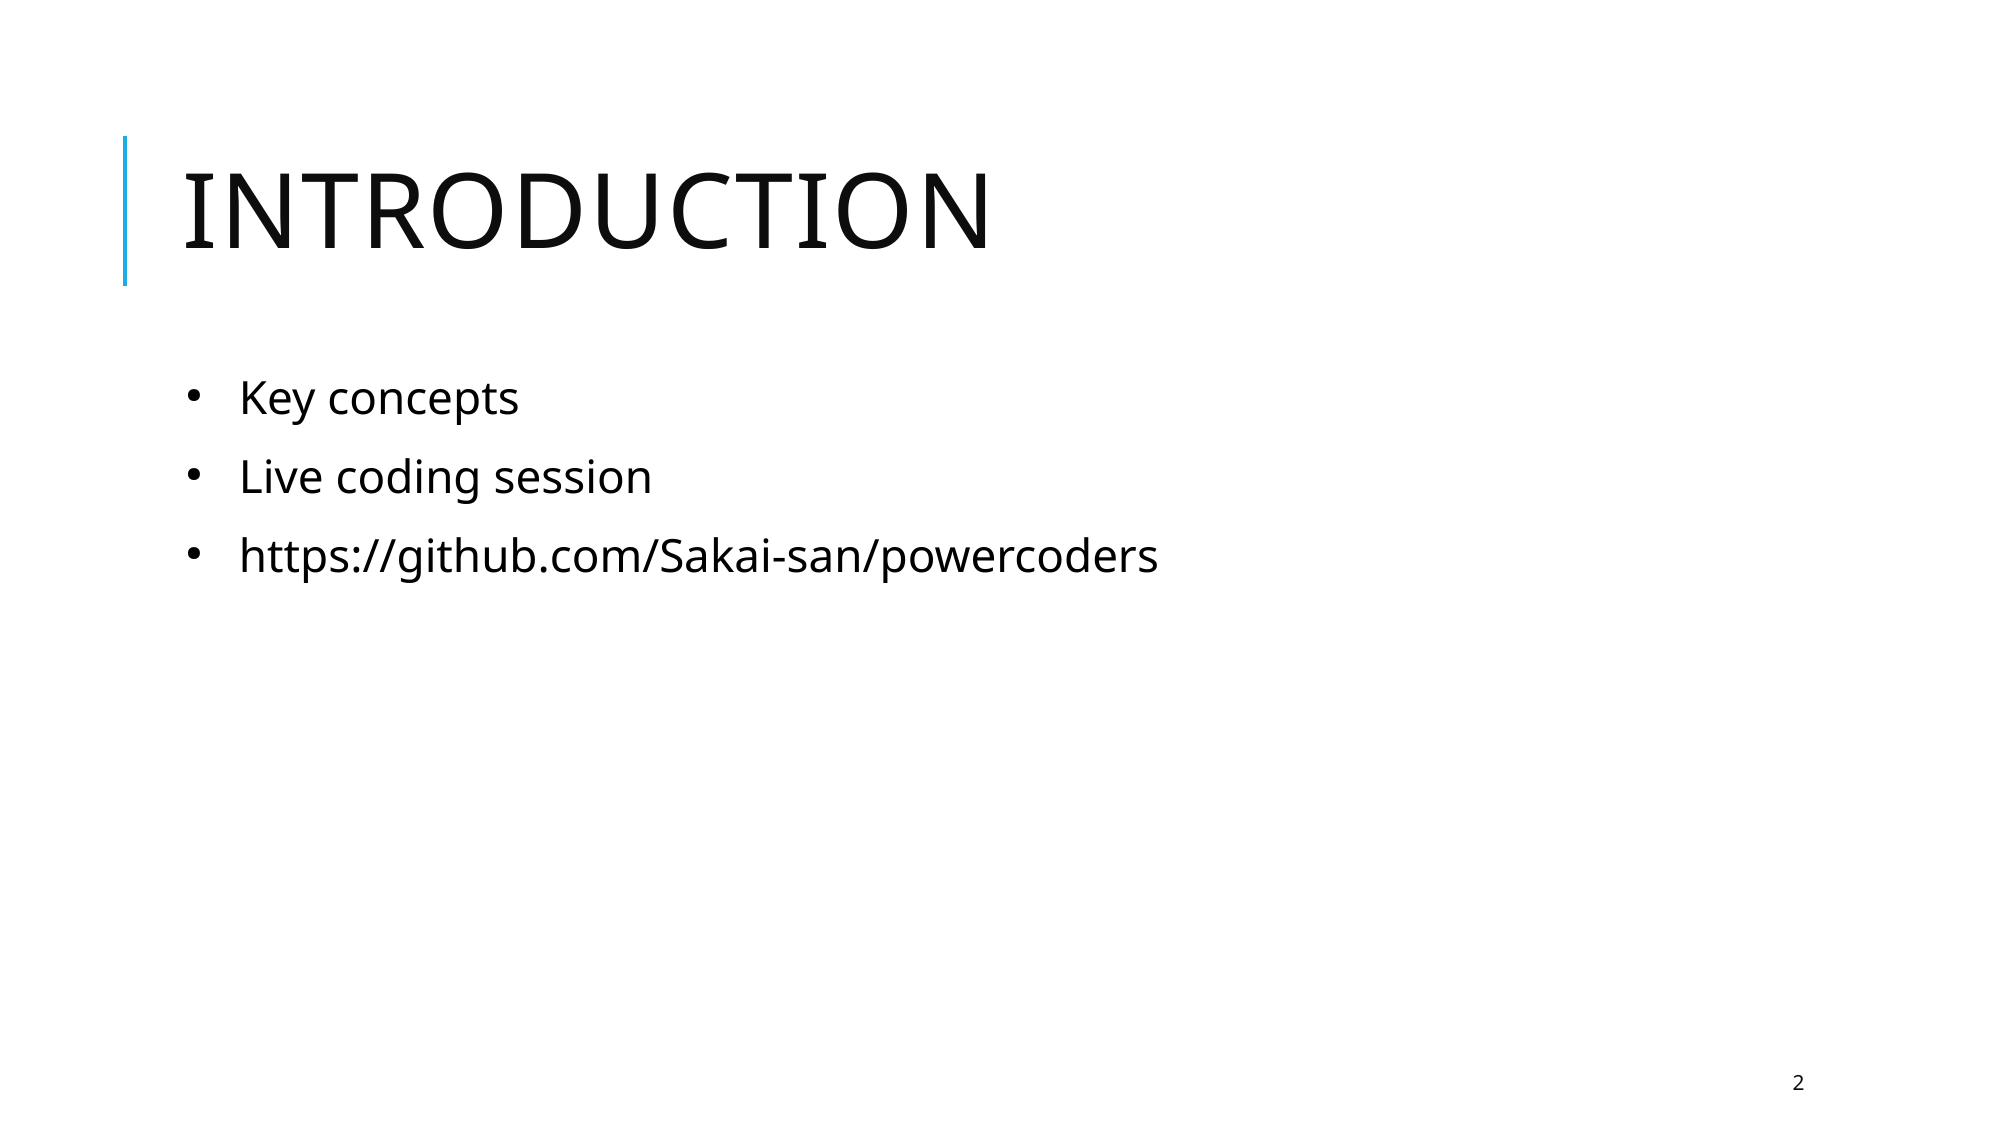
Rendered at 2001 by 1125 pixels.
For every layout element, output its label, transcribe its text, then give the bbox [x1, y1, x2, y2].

list Key concepts Live coding session https://github.com/Sakai-san/powercoders [168, 375, 1576, 1036]
slide_number <number> [1777, 1061, 1938, 1107]
title introduction [168, 96, 1763, 342]
